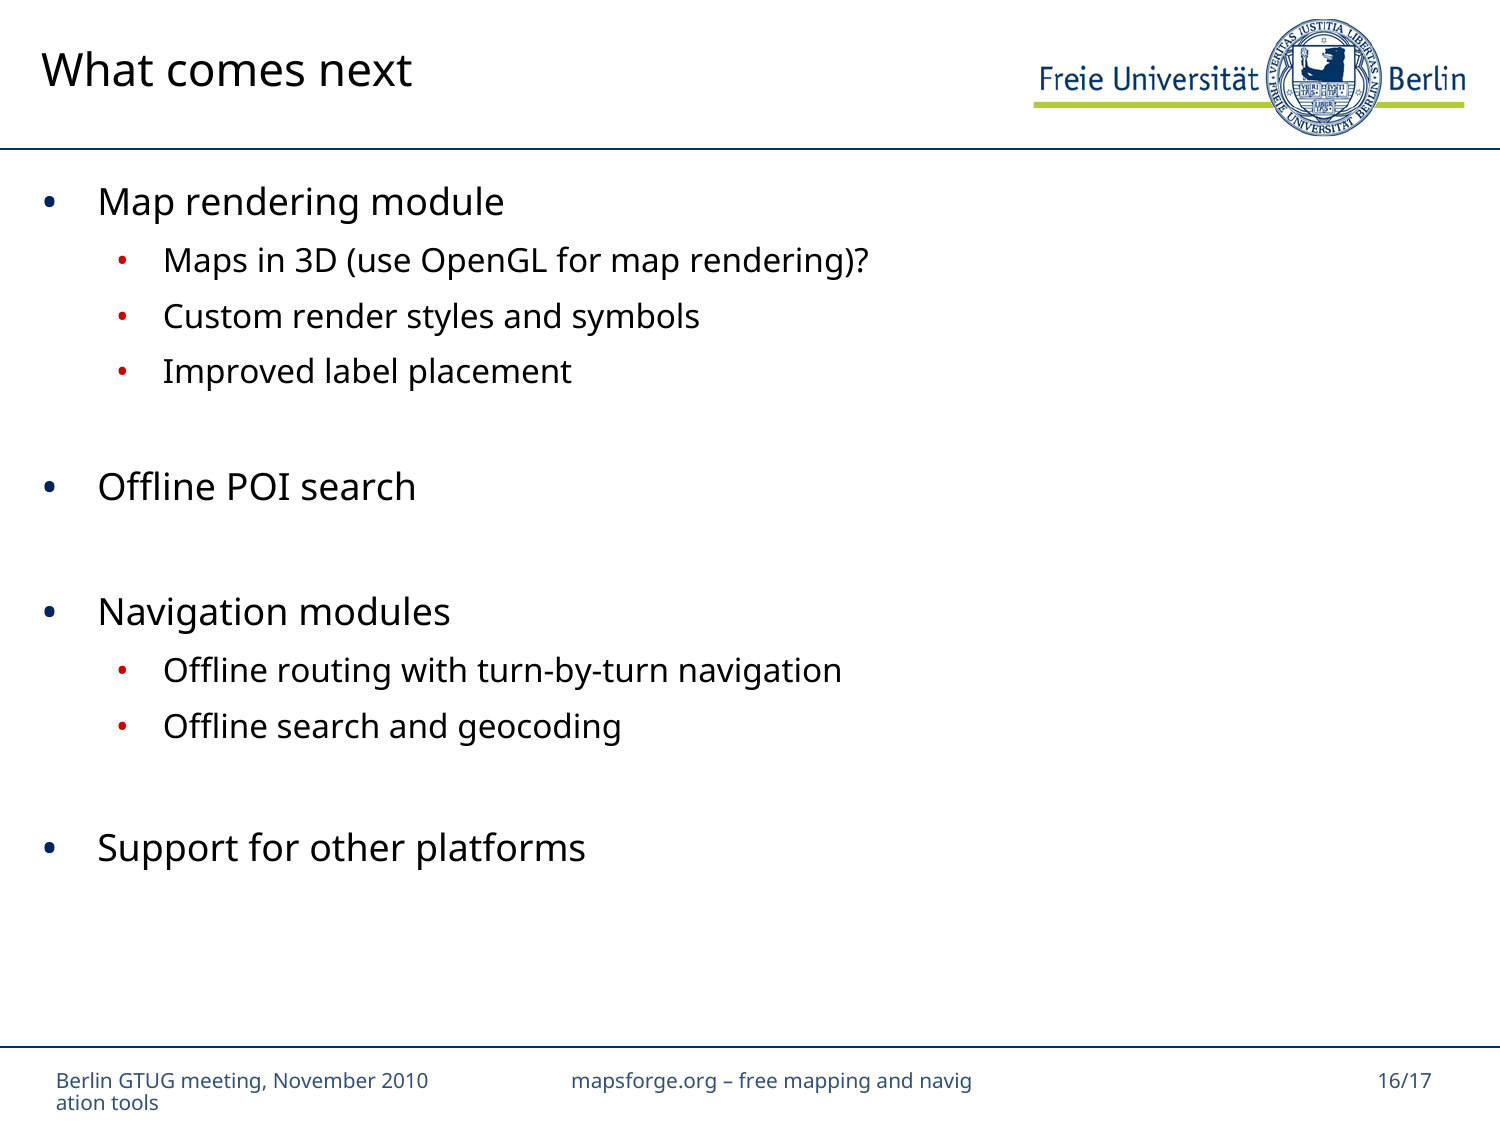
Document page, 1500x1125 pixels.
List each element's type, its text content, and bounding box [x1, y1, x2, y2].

picture [1033, 19, 1470, 137]
list Map rendering module Maps in 3D (use OpenGL for map rendering)? Custom render styles and symbols Improved label placement Offline POI search Navigation modules Offline routing with turn-by-turn navigation Offline search and geocoding Support for other platforms [41, 175, 1447, 919]
title What comes next [41, 0, 1016, 138]
